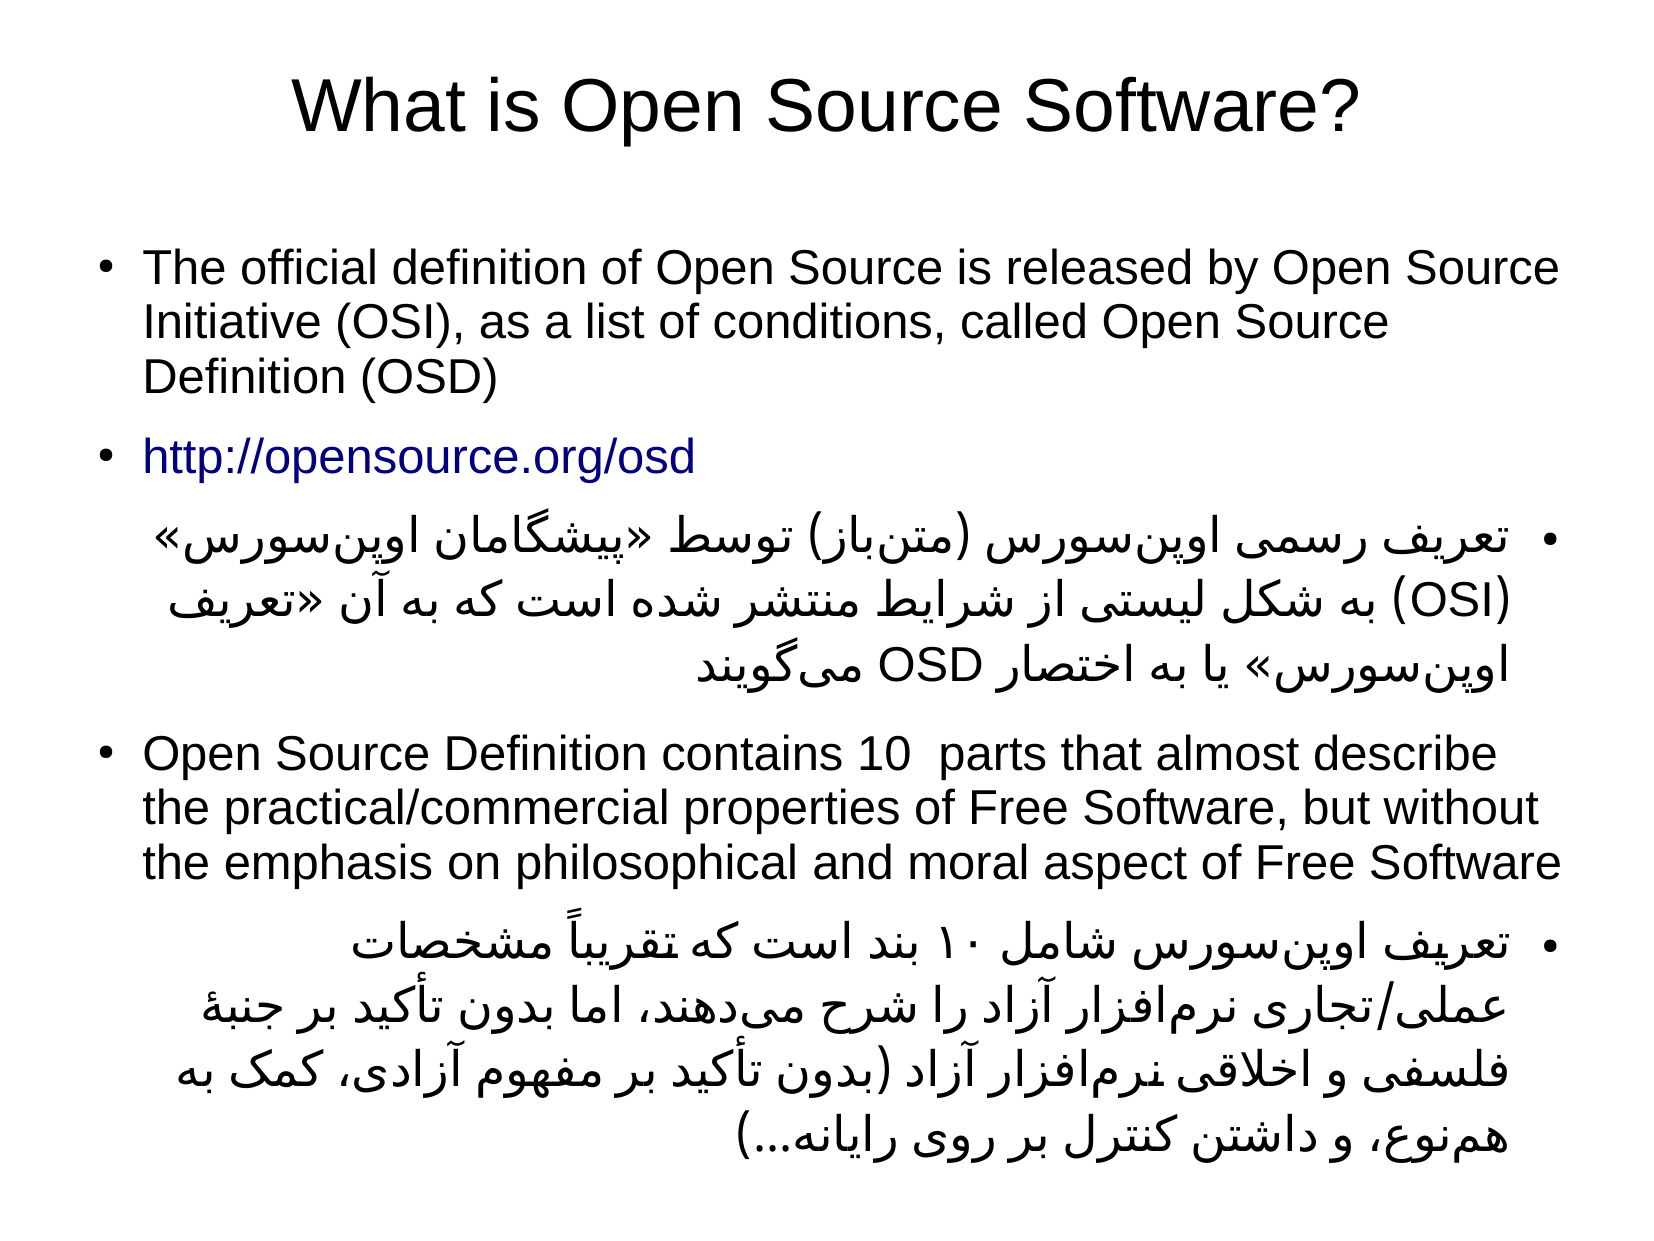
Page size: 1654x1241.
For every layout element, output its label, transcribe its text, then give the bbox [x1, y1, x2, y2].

list The official definition of Open Source is released by Open Source Initiative (OSI), as a list of conditions, called Open Source Definition (OSD) http://opensource.org/osd تعریف رسمی اوپن‌سورس (متن‌باز) توسط «پیشگامان اوپن‌سورس» (OSI) به شکل لیستی از شرایط منتشر شده است که به آن «تعریف اوپن‌سورس» یا به اختصار OSD می‌گویند Open Source Definition contains 10 parts that almost describe the practical/commercial properties of Free Software, but without the emphasis on philosophical and moral aspect of Free Software تعریف اوپن‌سورس شامل ۱۰ بند است که تقریباً مشخصات عملی/تجاری نرم‌افزار آزاد را شرح می‌دهند، اما بدون تأکید بر جنبهٔ فلسفی و اخلاقی نرم‌افزار آزاد (بدون تأکید بر مفهوم آزادی، کمک به هم‌نوع، و داشتن کنترل بر روی رایانه...) [82, 240, 1571, 1186]
title What is Open Source Software? [82, 2, 1571, 210]
